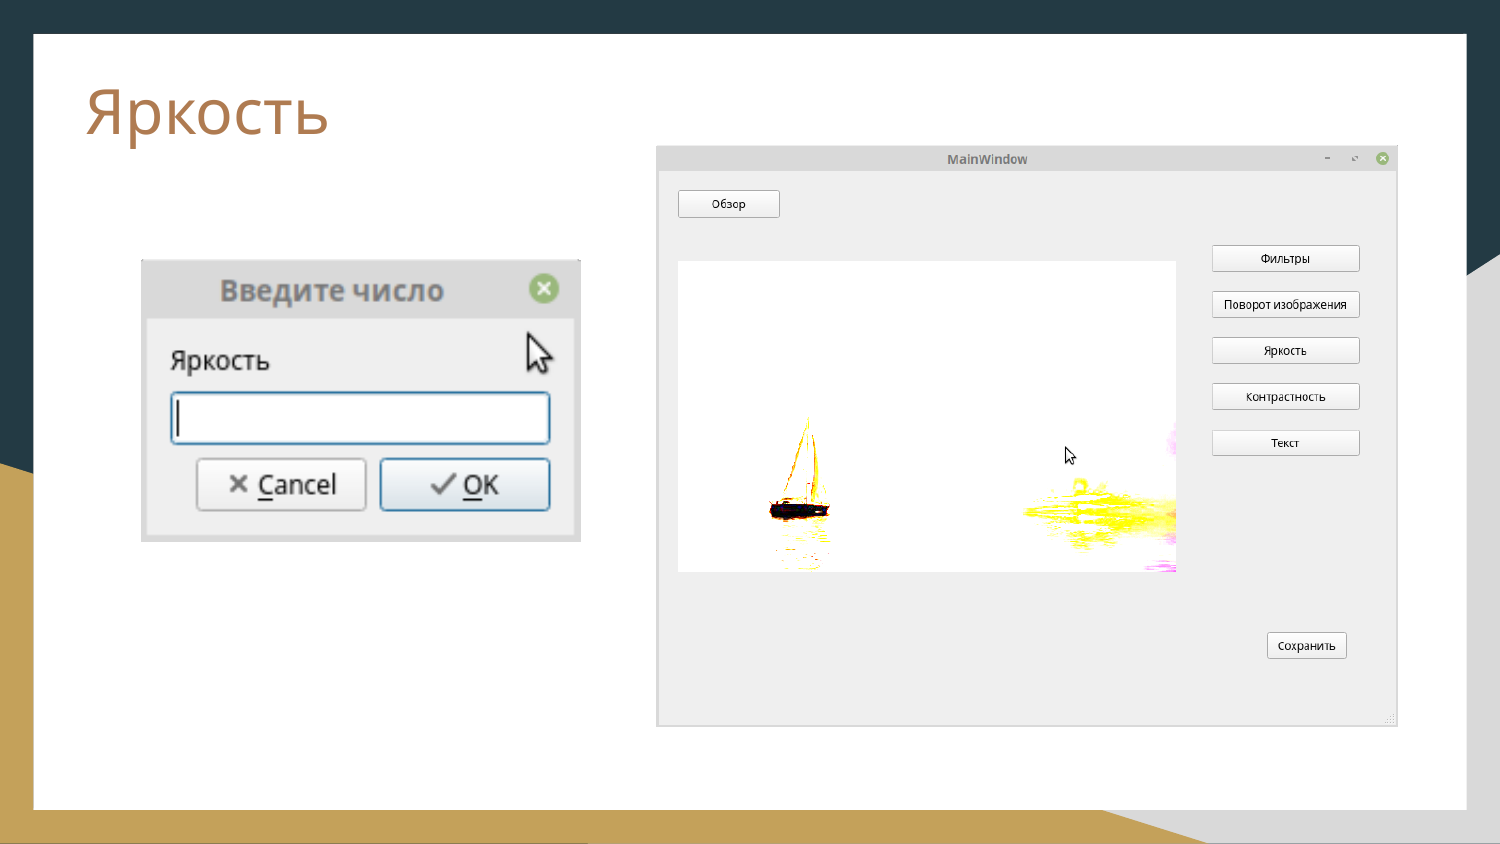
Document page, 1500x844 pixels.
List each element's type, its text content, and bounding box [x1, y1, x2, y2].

picture [141, 259, 581, 542]
title Яркость [70, 56, 1303, 214]
picture [656, 145, 1398, 727]
